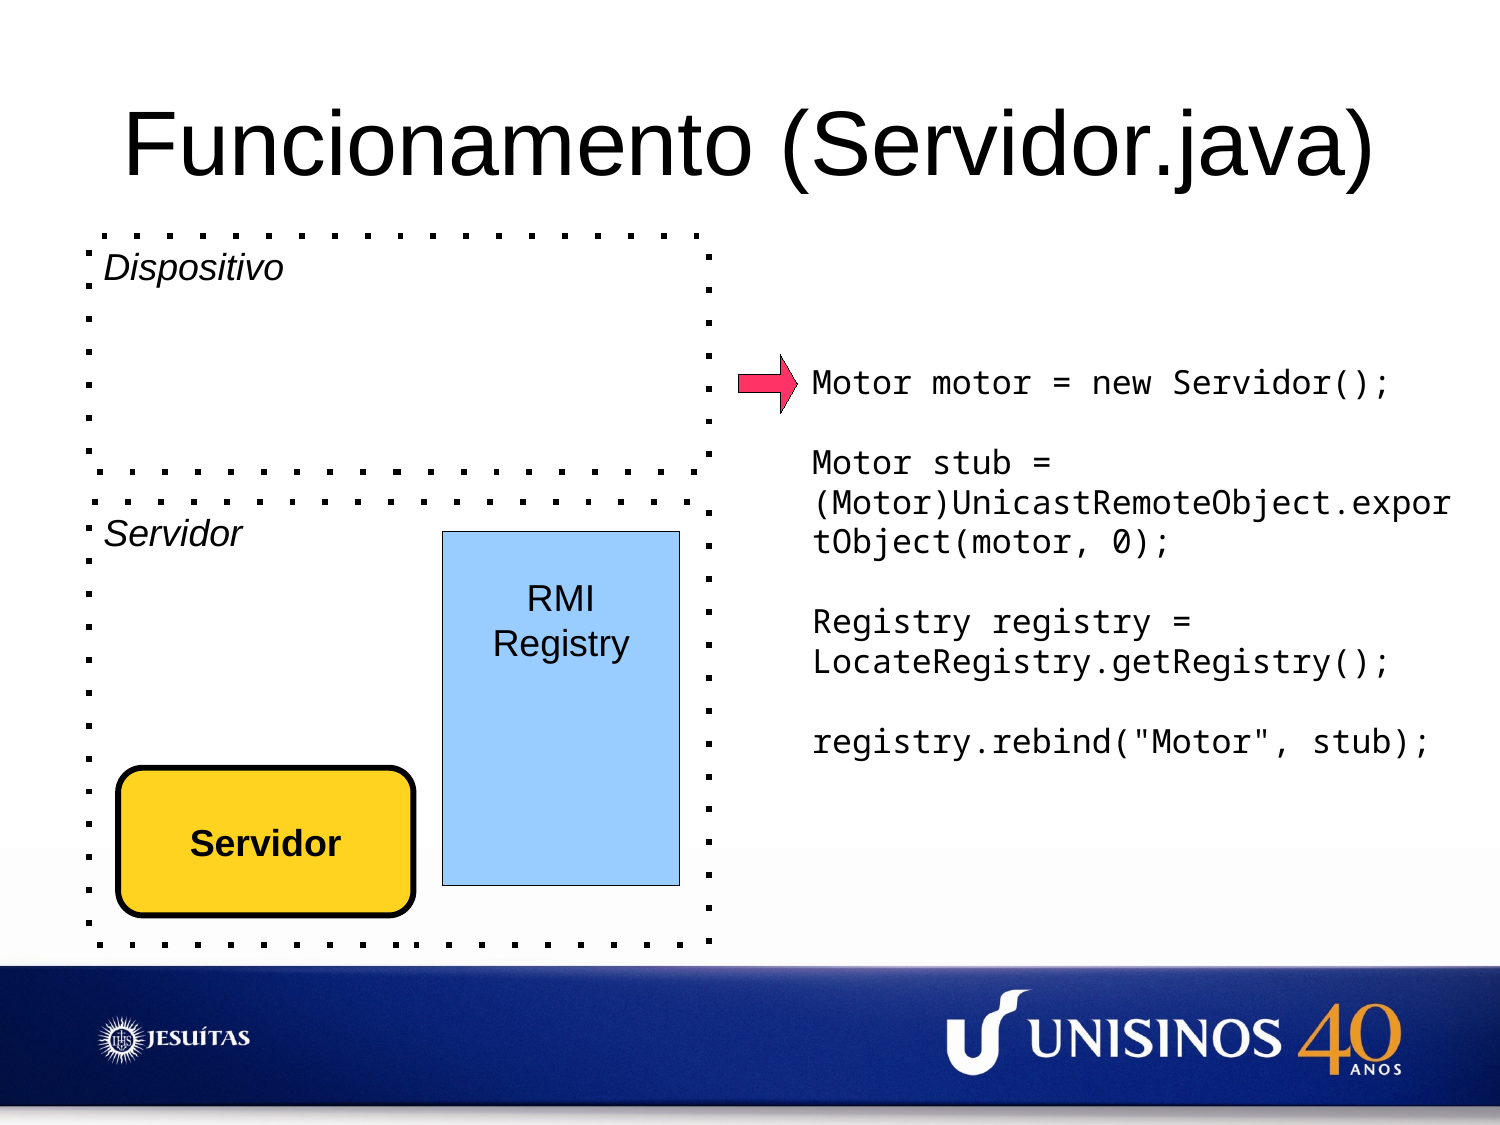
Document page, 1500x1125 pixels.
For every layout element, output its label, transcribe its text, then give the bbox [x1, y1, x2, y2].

text_box Motor motor = new Servidor(); Motor stub = (Motor)UnicastRemoteObject.exportObject(motor, 0); Registry registry = LocateRegistry.getRegistry(); registry.rebind("Motor", stub); [797, 353, 1477, 768]
text_box [738, 354, 798, 414]
picture [0, 848, 1500, 1125]
text_box Dispositivo [88, 235, 299, 296]
text_box Servidor [88, 501, 258, 591]
text_box RMI Registry [442, 531, 680, 886]
title Funcionamento (Servidor.java) [75, 45, 1426, 233]
text_box Servidor [118, 767, 414, 916]
